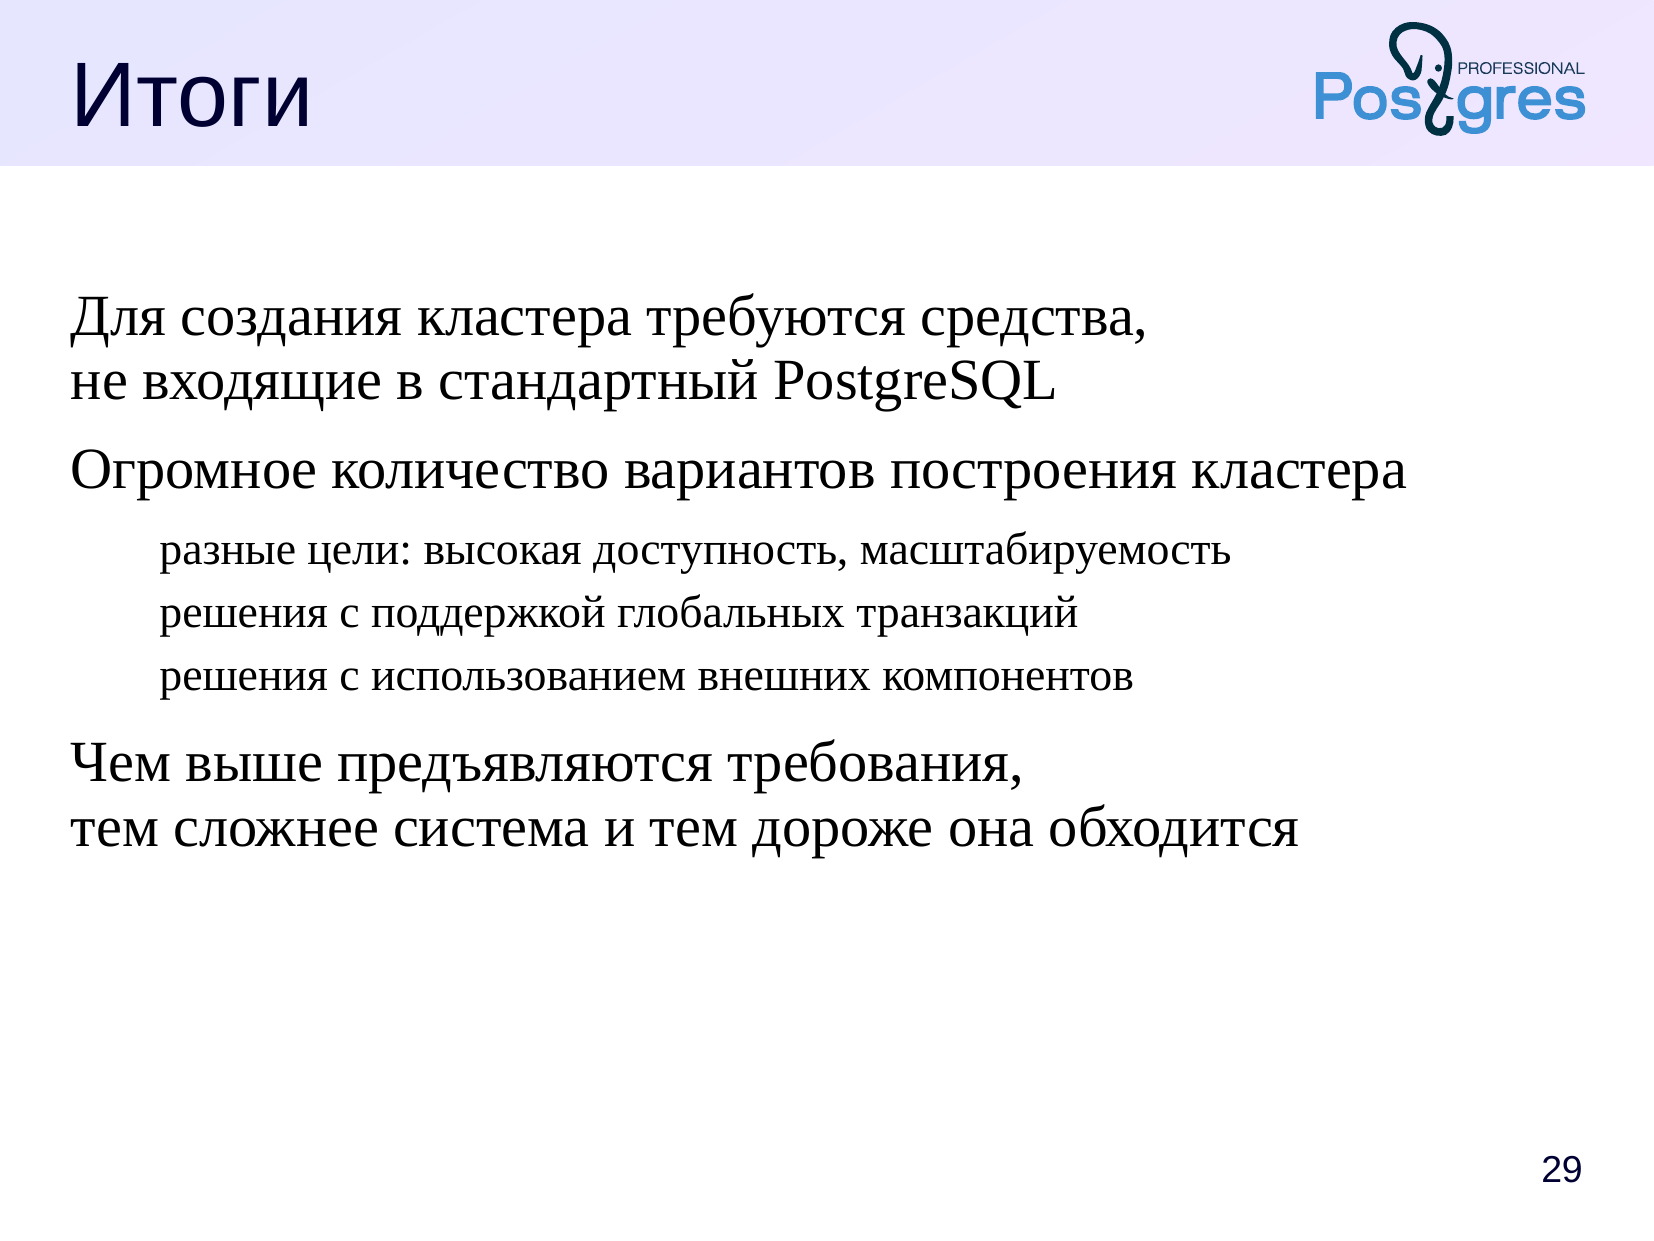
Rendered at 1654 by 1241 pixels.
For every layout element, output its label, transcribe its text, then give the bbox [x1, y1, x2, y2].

title Итоги [70, 43, 1241, 147]
list Для создания кластера требуются средства, не входящие в стандартный PostgreSQL Огромное количество вариантов построения кластера разные цели: высокая доступность, масштабируемость решения с поддержкой глобальных транзакций решения с использованием внешних компонентов Чем выше предъявляются требования, тем сложнее система и тем дороже она обходится [70, 283, 1583, 1134]
